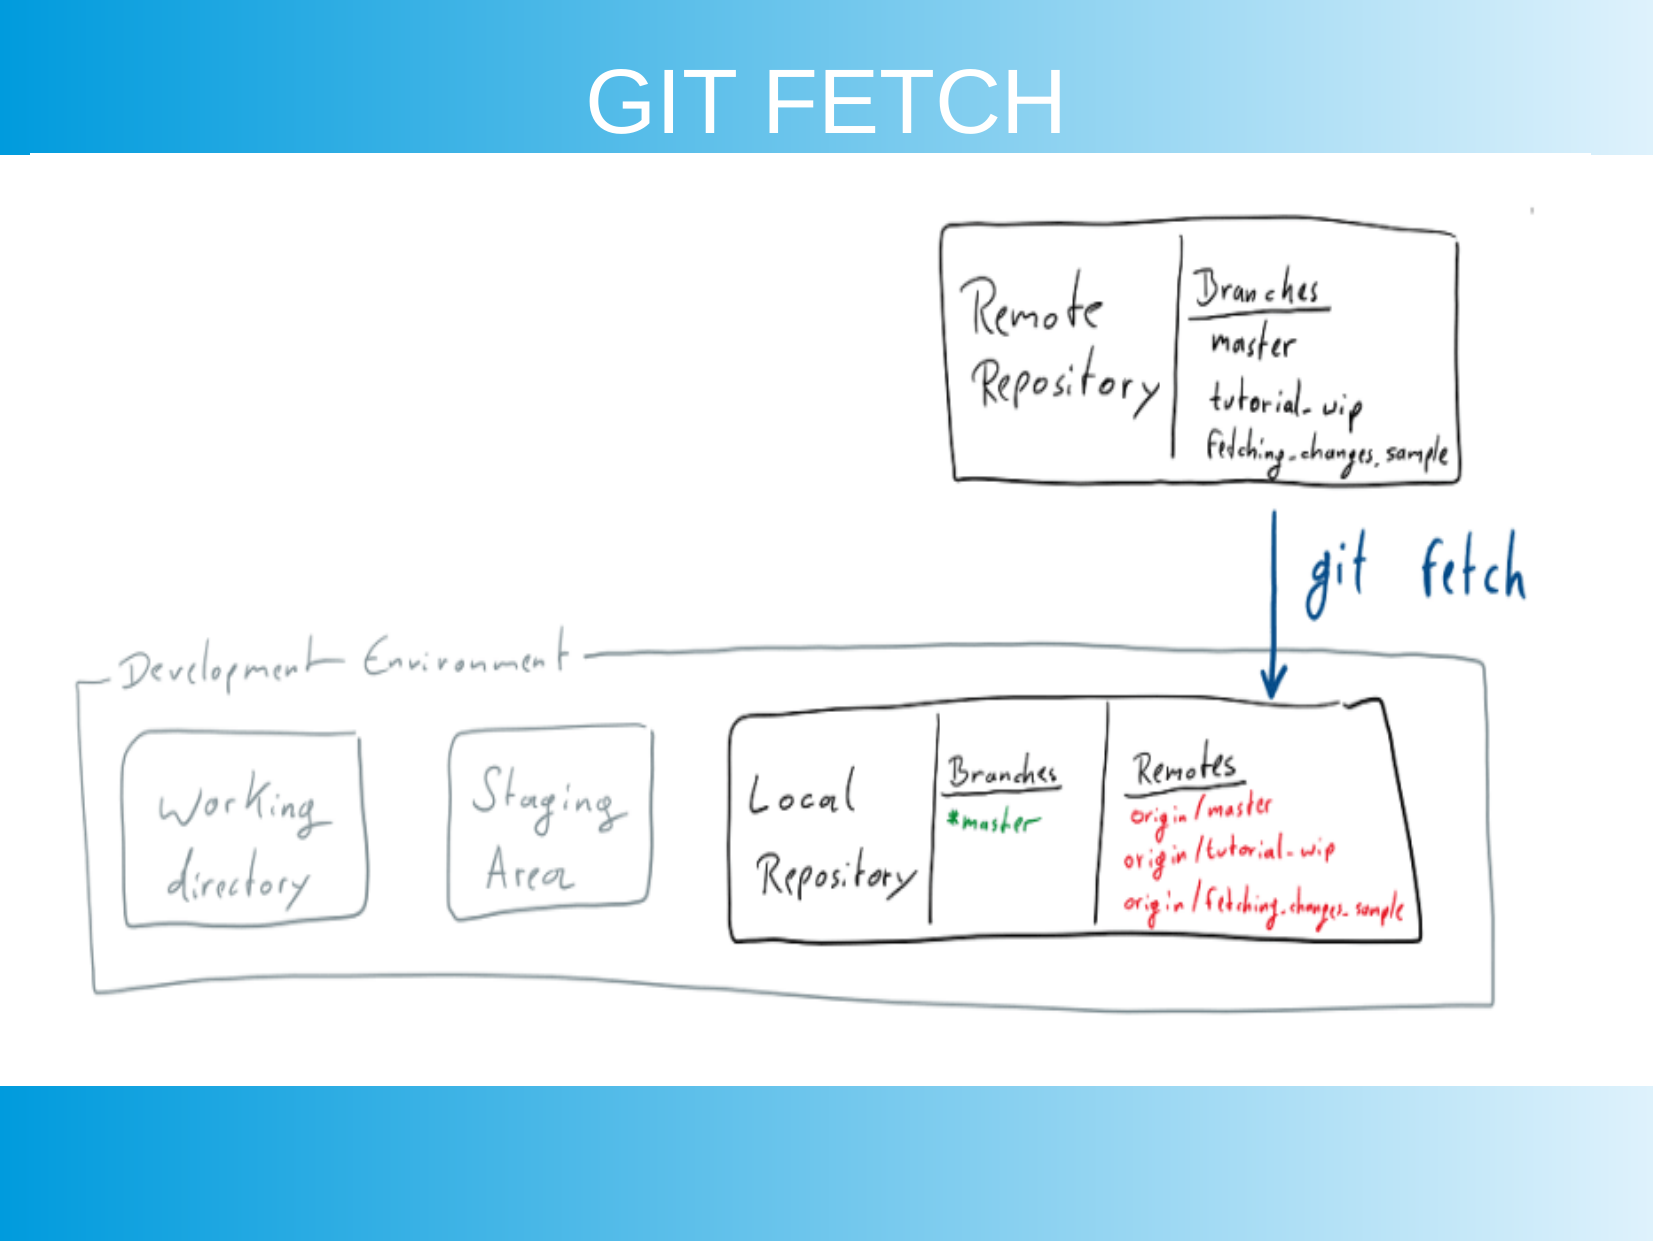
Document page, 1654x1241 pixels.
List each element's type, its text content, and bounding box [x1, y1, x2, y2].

title GIT FETCH [82, 49, 1571, 153]
picture [30, 153, 1591, 1081]
